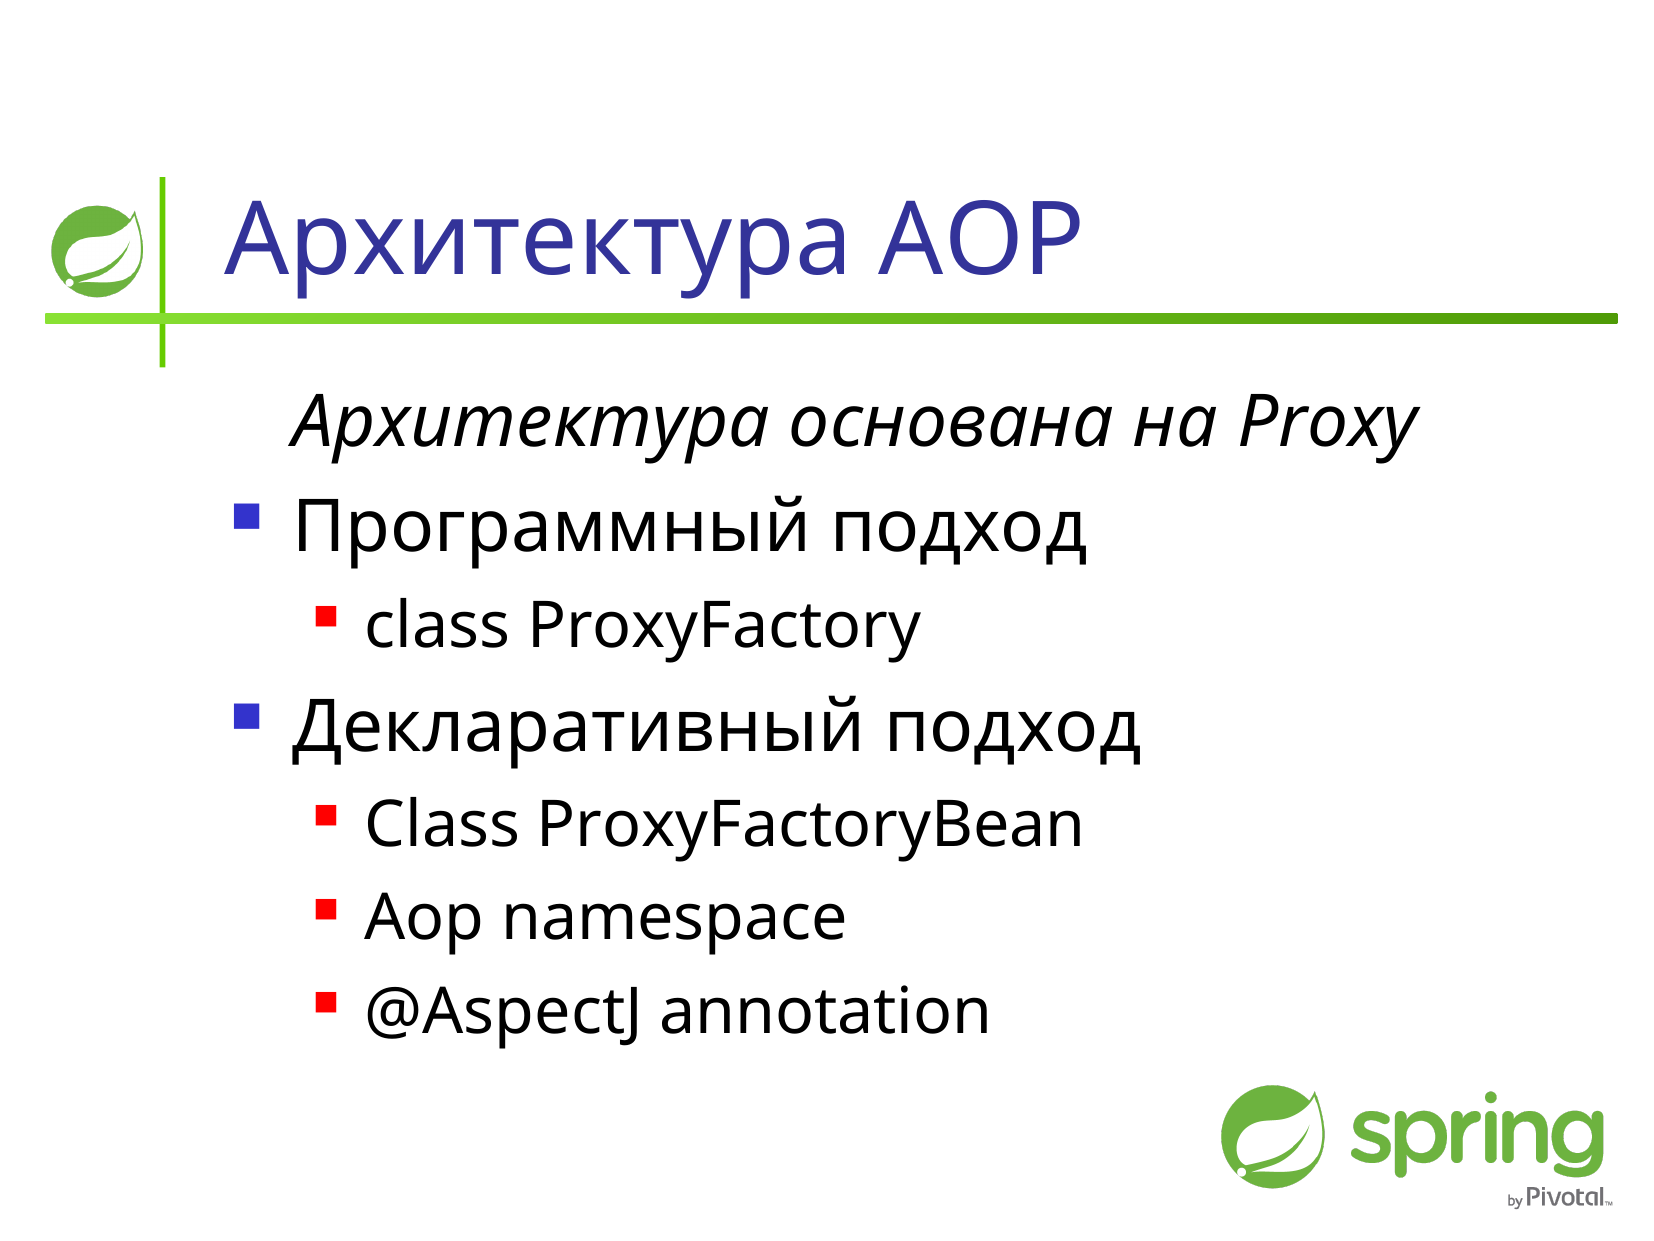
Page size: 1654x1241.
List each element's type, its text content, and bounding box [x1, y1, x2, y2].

title Архитектура AOP [208, 38, 1618, 304]
list Архитектура основана на Proxy Программный подход class ProxyFactory Декларативный подход Class ProxyFactoryBean Aop namespace @AspectJ annotation [213, 364, 1620, 1109]
picture [1216, 1109, 1618, 1212]
